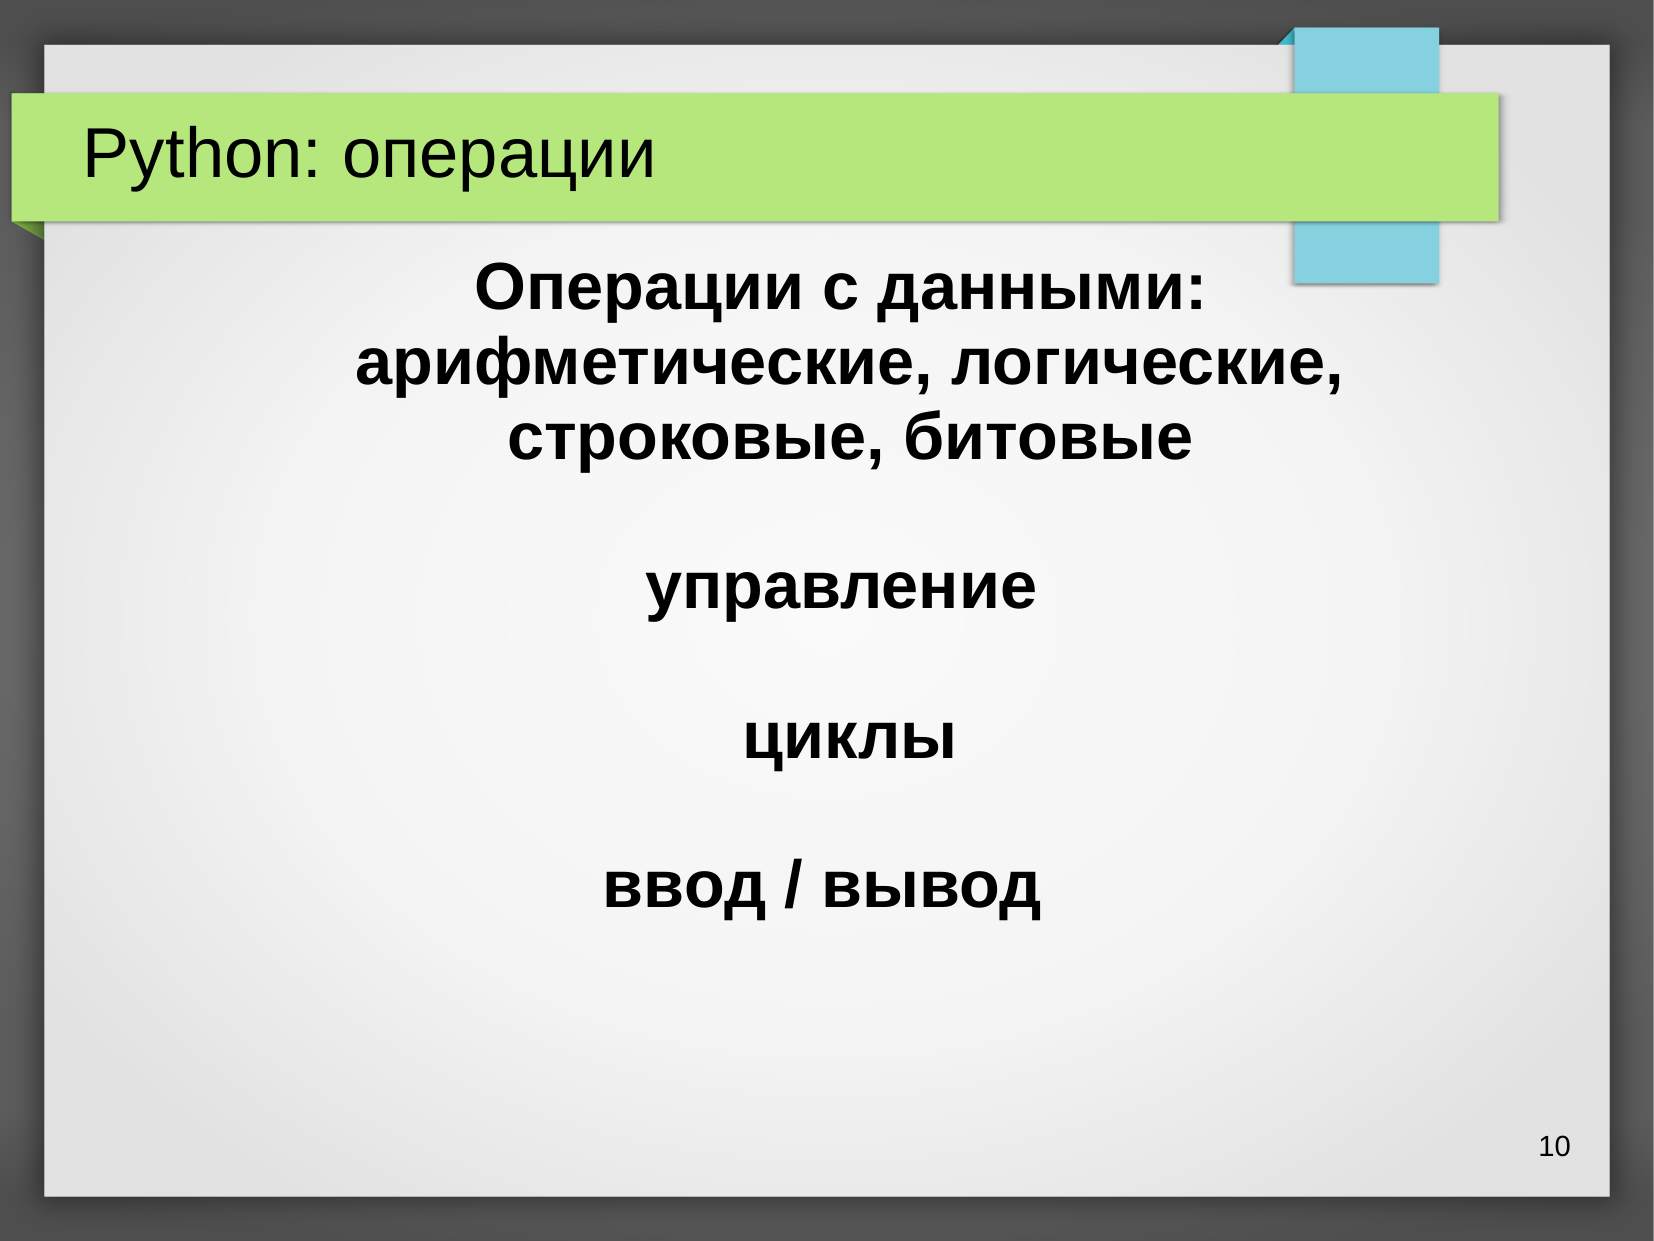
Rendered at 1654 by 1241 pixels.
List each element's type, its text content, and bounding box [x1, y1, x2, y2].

text_box Операции с данными: арифметические, логические, cтроковые, битовые управление циклы ввод / вывод [165, 174, 1536, 1147]
title Python: операции [82, 49, 1571, 257]
picture [0, 0, 1654, 1241]
